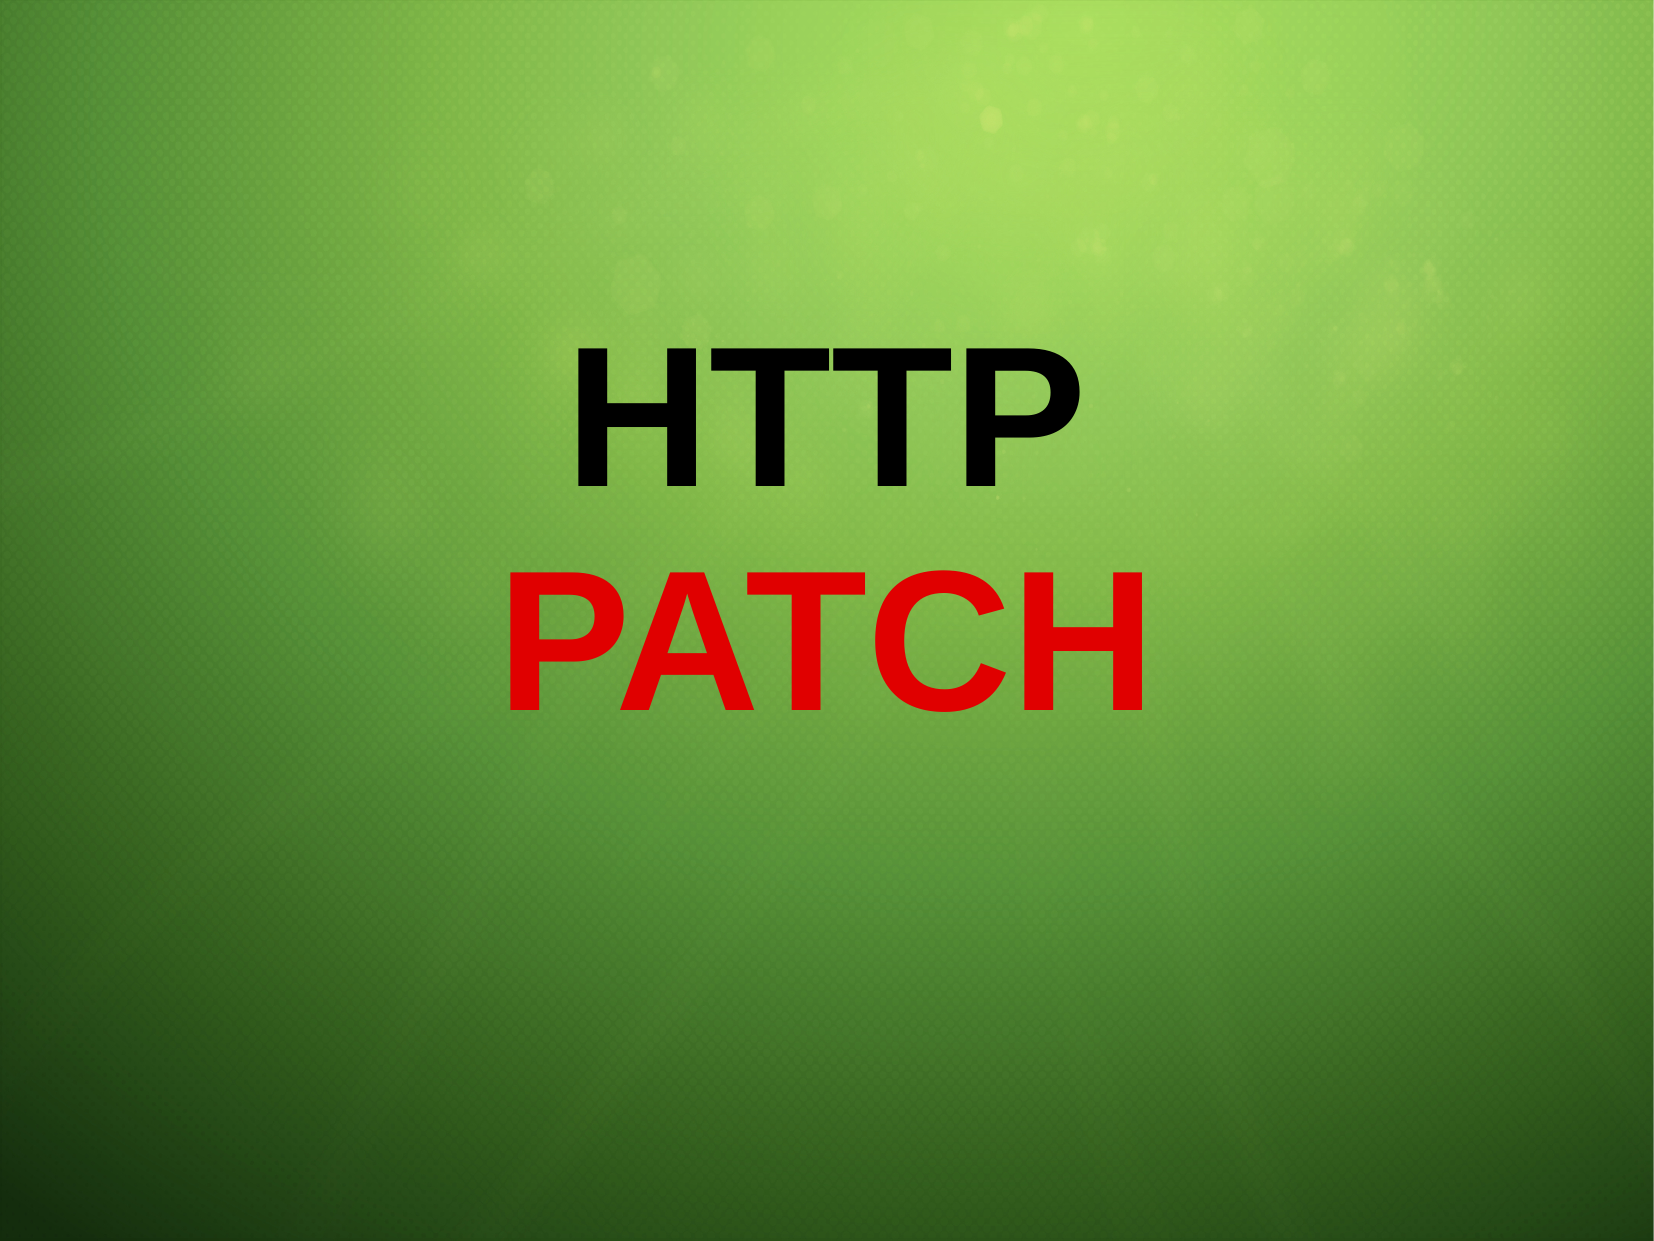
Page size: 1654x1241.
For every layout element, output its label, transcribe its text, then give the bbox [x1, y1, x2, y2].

picture [0, 0, 1654, 1241]
subtitle HTTP PATCH [82, 49, 1571, 1010]
